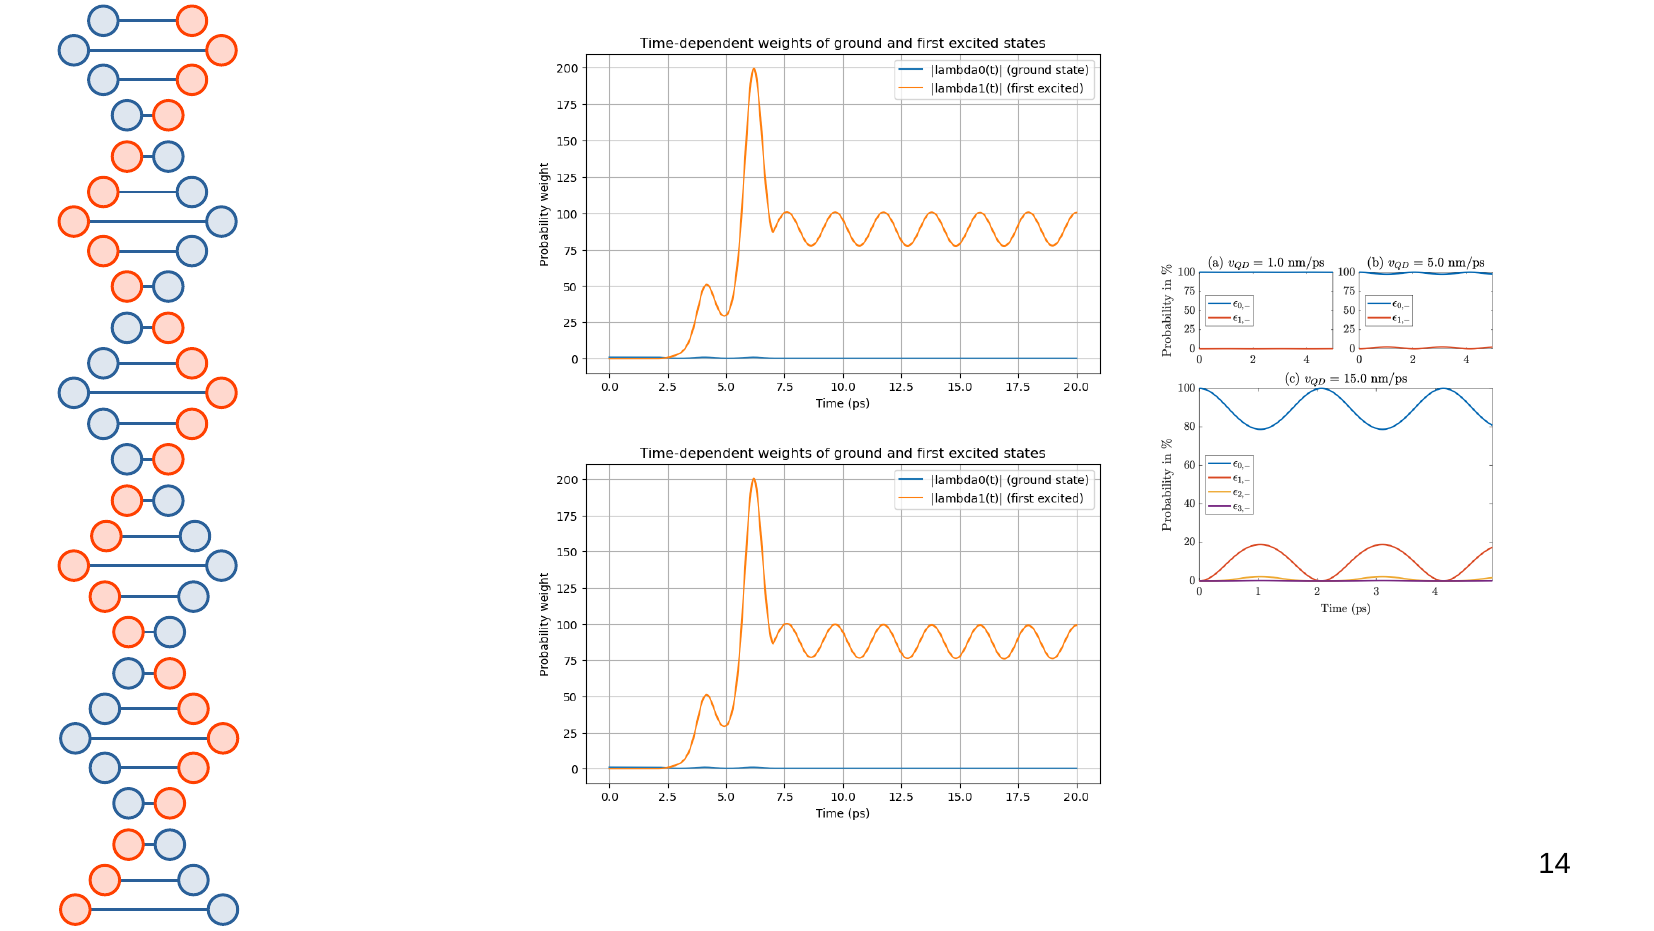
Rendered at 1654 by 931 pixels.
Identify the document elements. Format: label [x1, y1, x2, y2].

picture [1151, 242, 1506, 621]
picture [531, 439, 1107, 827]
picture [531, 29, 1107, 417]
